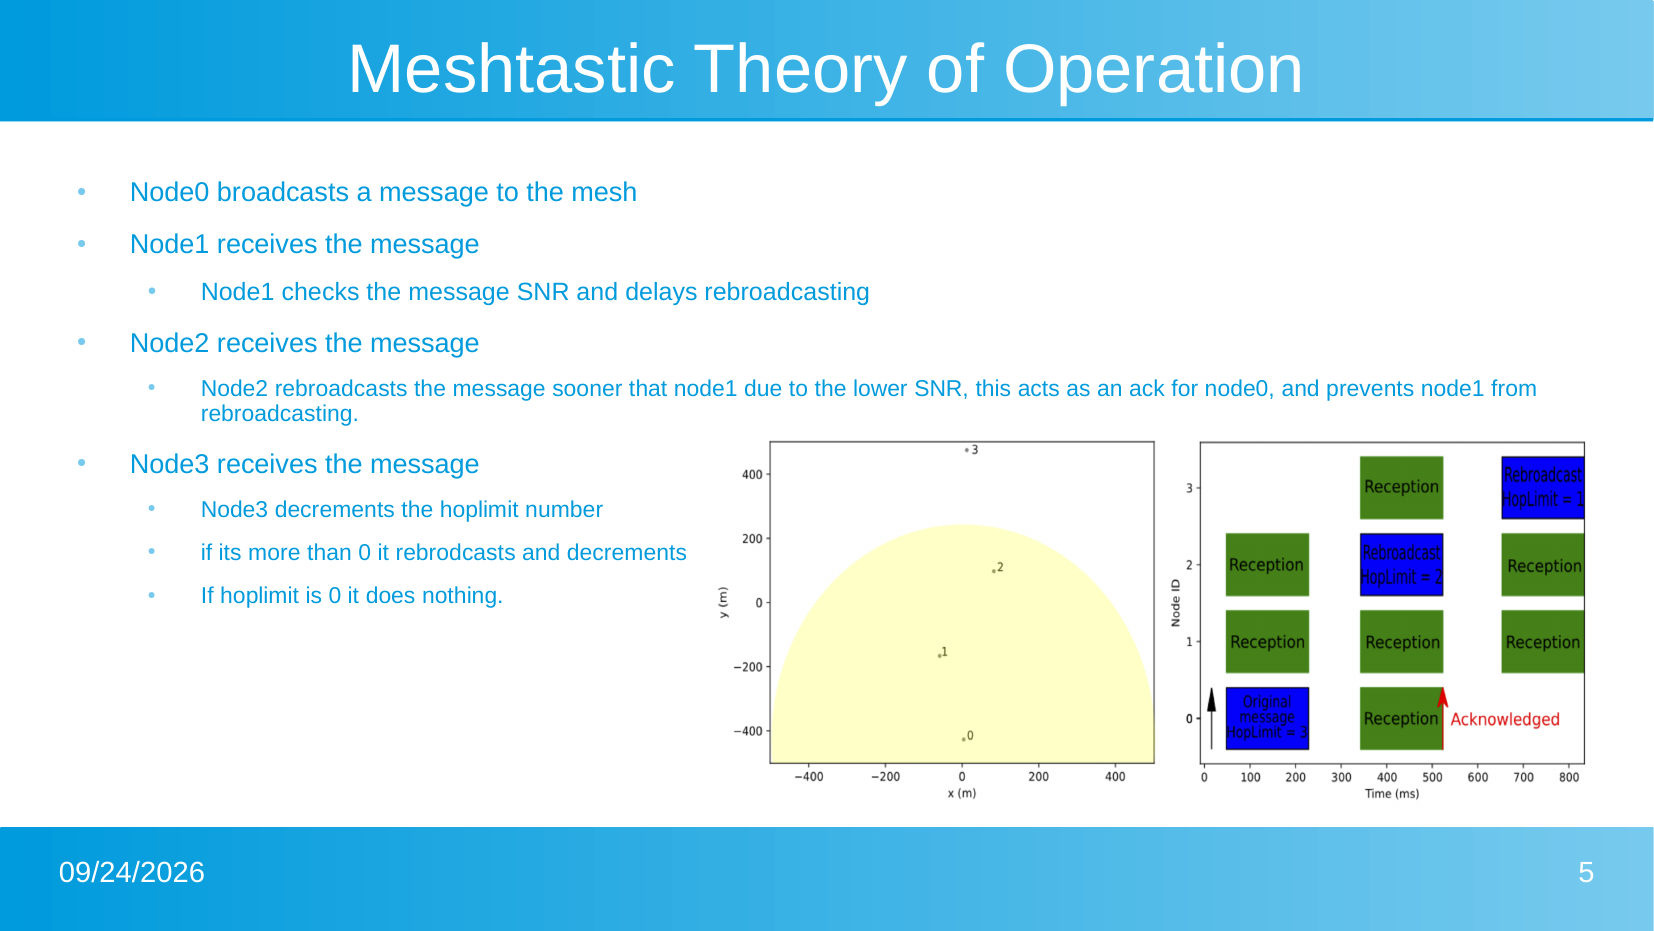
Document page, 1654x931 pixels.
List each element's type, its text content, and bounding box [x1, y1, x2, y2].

list Node0 broadcasts a message to the mesh Node1 receives the message Node1 checks the message SNR and delays rebroadcasting Node2 receives the message Node2 rebroadcasts the message sooner that node1 due to the lower SNR, this acts as an ack for node0, and prevents node1 from rebroadcasting. Node3 receives the message Node3 decrements the hoplimit number if its more than 0 it rebrodcasts and decrements If hoplimit is 0 it does nothing. [59, 177, 1595, 768]
picture [712, 412, 1631, 817]
title Meshtastic Theory of Operation [59, 29, 1595, 108]
